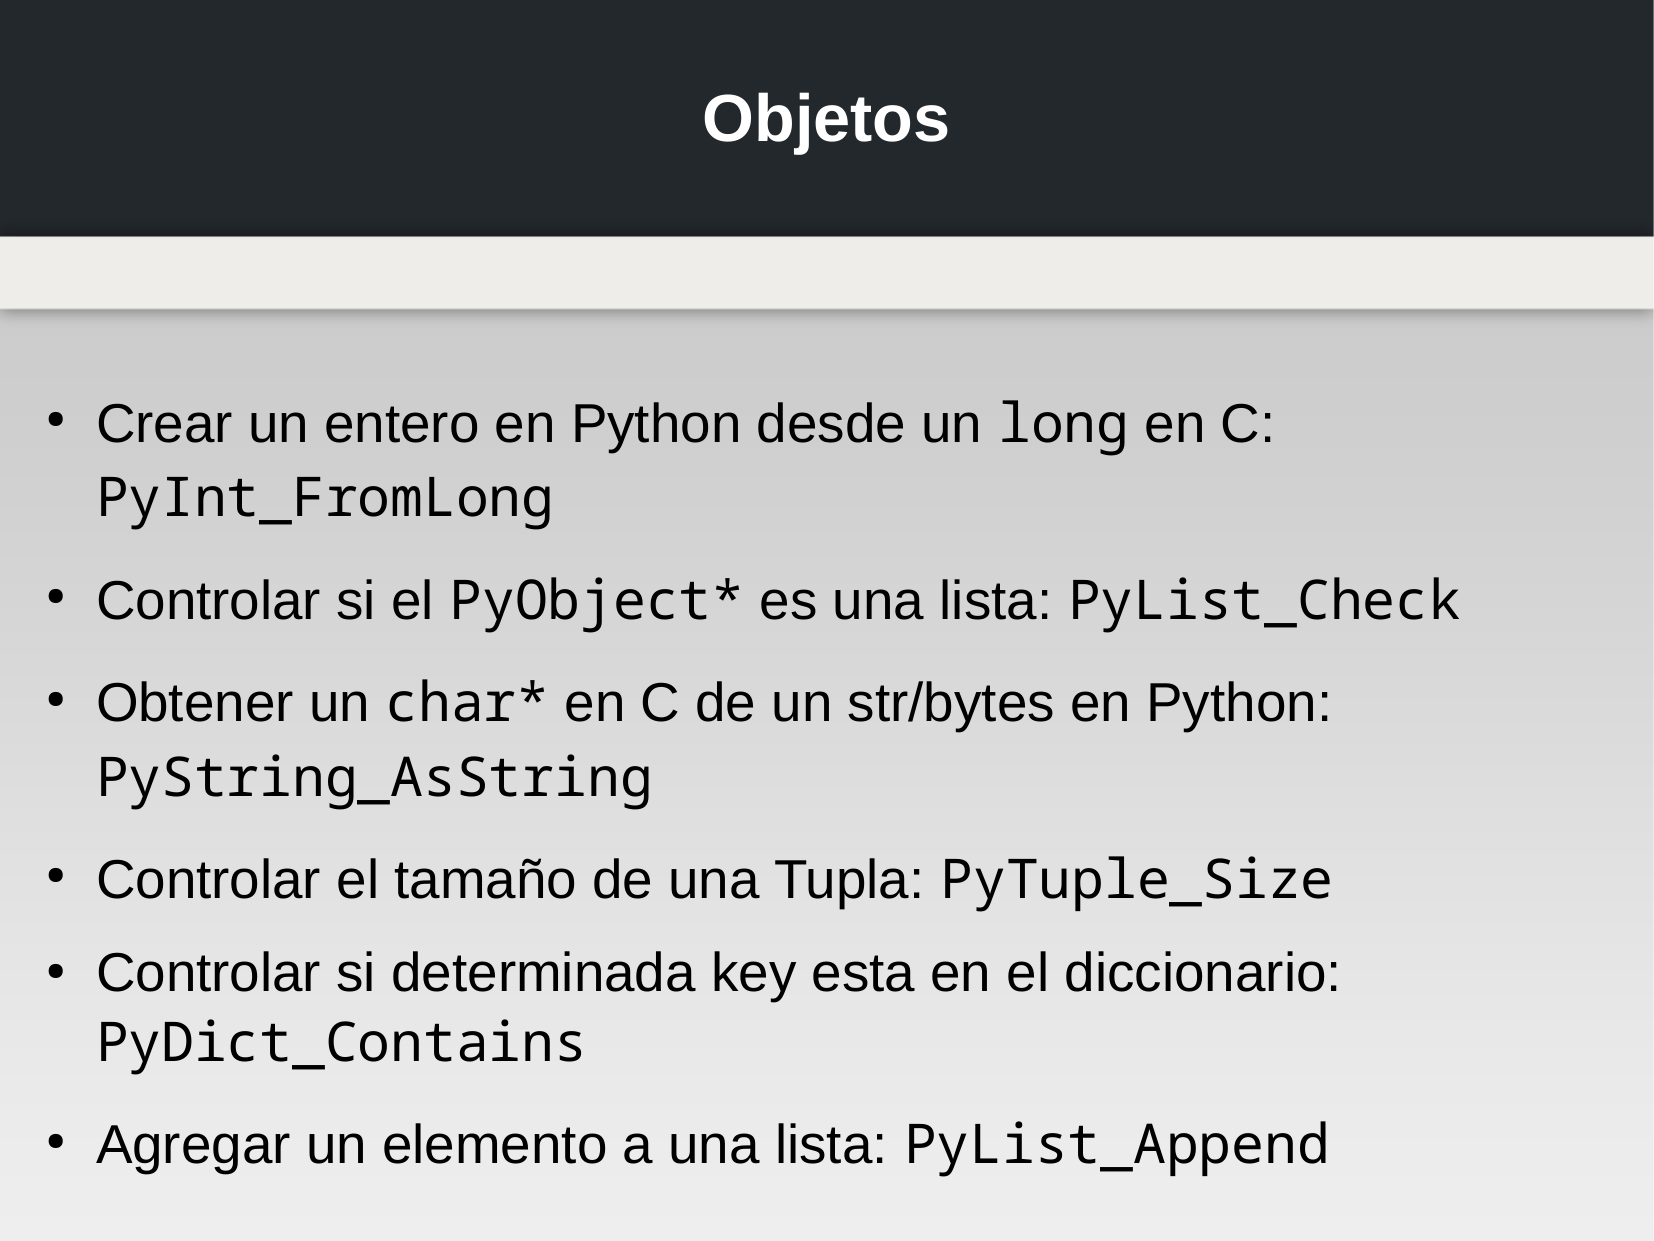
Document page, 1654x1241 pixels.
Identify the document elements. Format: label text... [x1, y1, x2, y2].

list Crear un entero en Python desde un long en C: PyInt_FromLong Controlar si el PyObject* es una lista: PyList_Check Obtener un char* en C de un str/bytes en Python: PyString_AsString Controlar el tamaño de una Tupla: PyTuple_Size Controlar si determinada key esta en el diccionario: PyDict_Contains Agregar un elemento a una lista: PyList_Append [29, 383, 1625, 1182]
picture [0, 237, 1654, 1241]
title Objetos [0, 0, 1654, 237]
